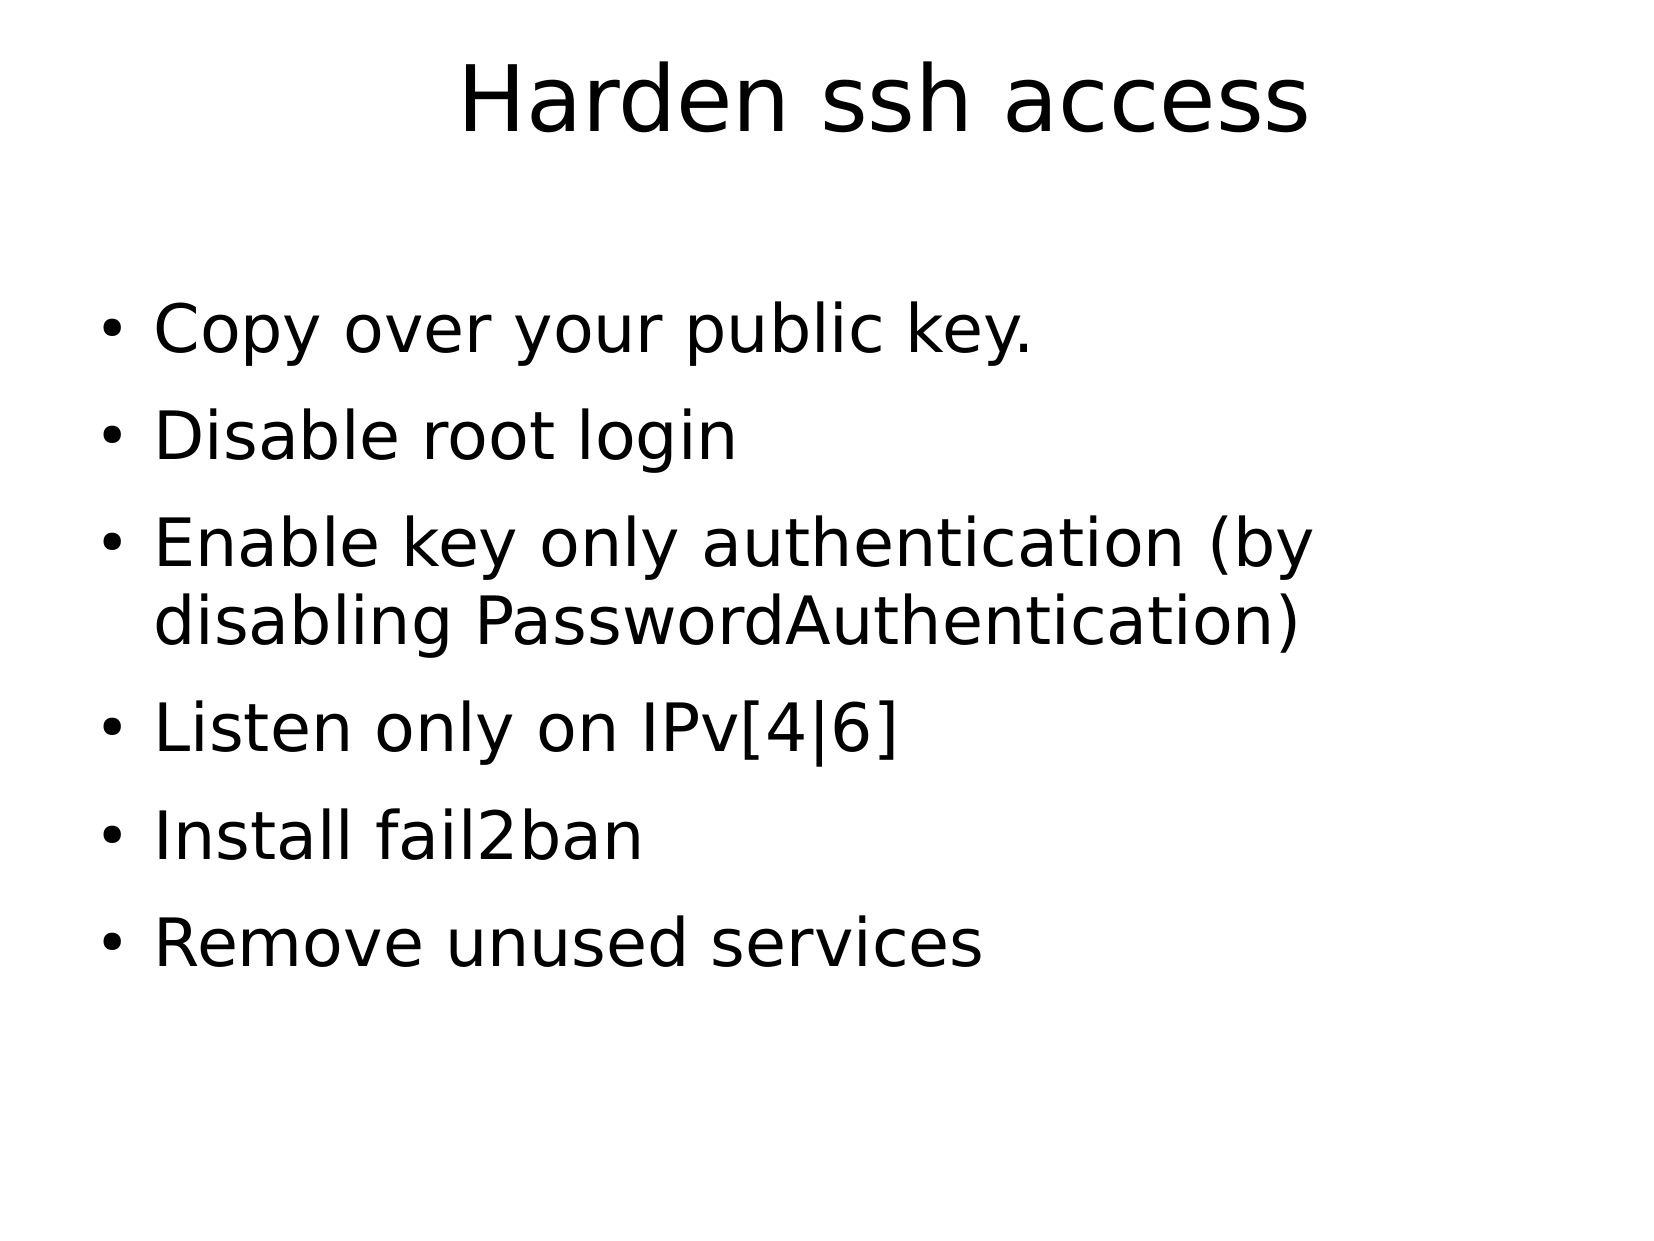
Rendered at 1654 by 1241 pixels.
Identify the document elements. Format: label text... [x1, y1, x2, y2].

list Copy over your public key. Disable root login Enable key only authentication (by disabling PasswordAuthentication) Listen only on IPv[4|6] Install fail2ban Remove unused services [82, 290, 1571, 1010]
title Harden ssh access [82, 45, 1571, 261]
